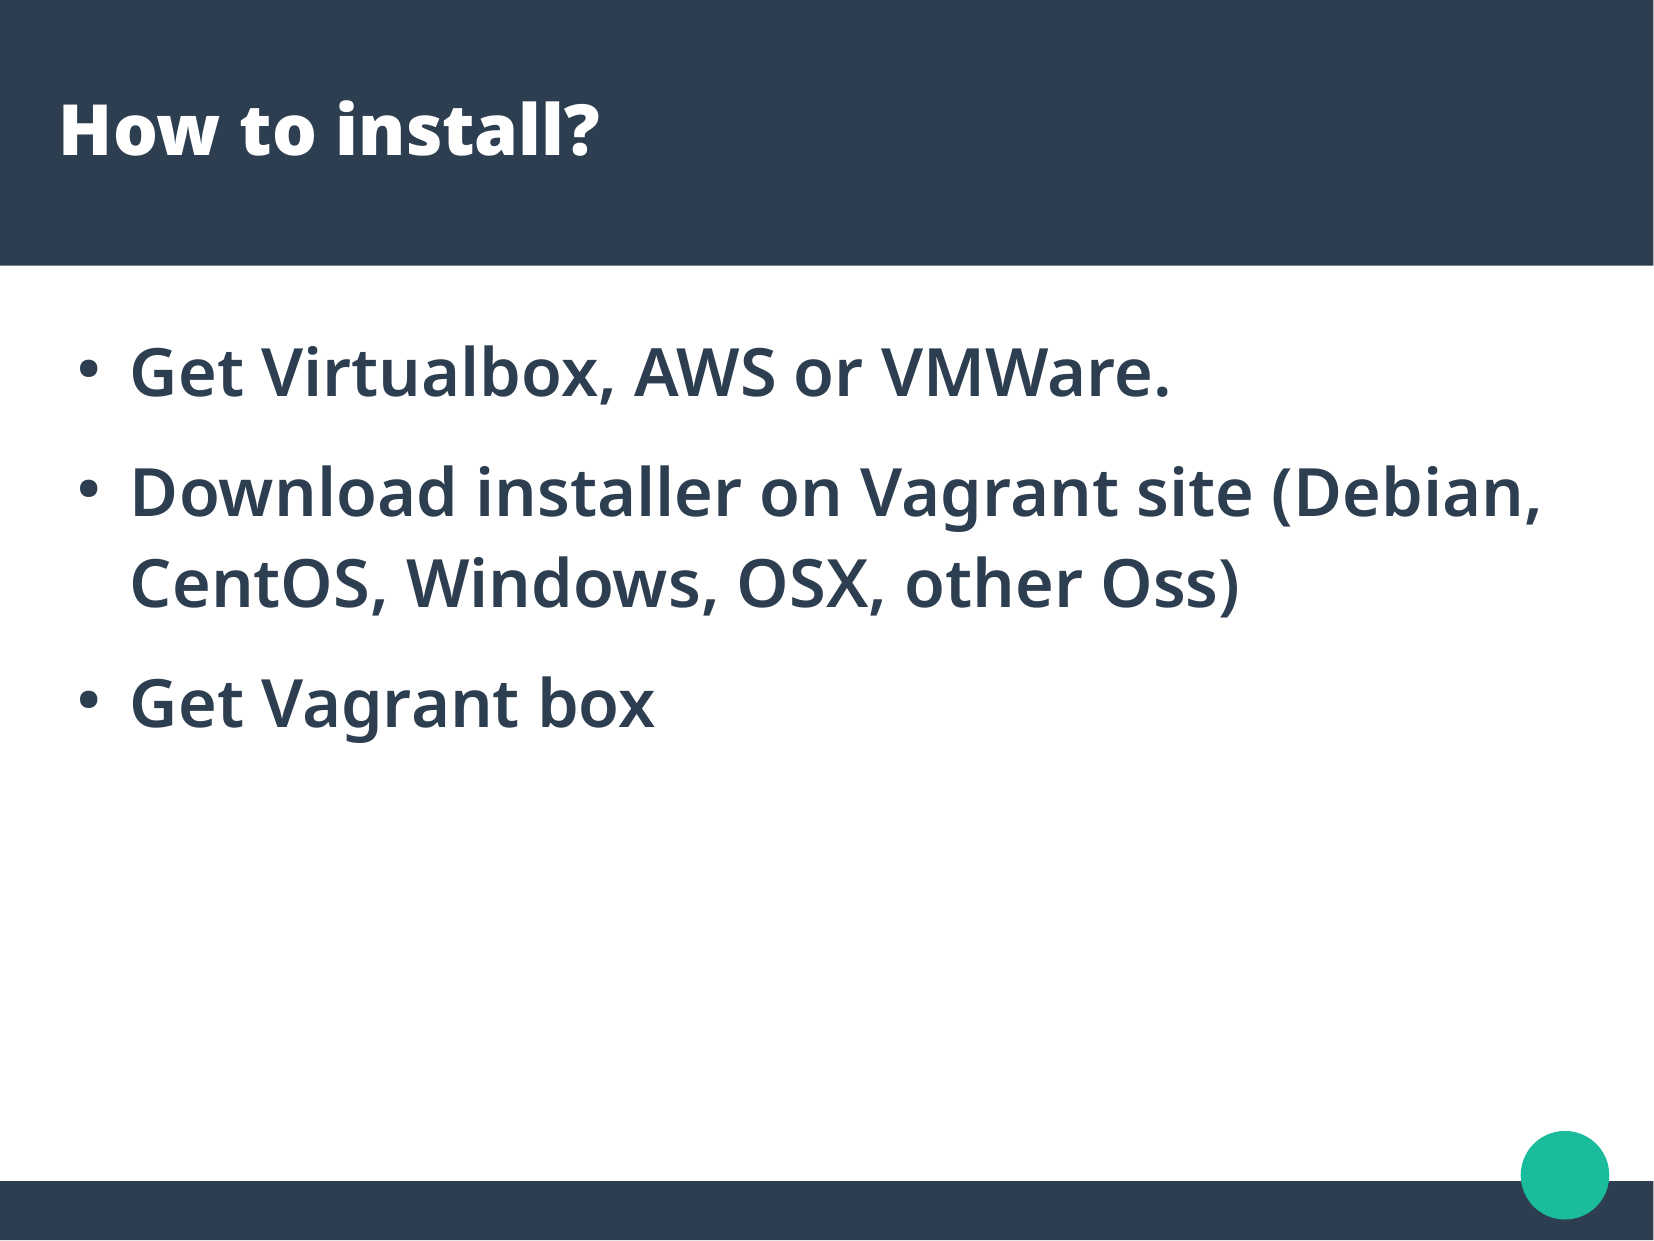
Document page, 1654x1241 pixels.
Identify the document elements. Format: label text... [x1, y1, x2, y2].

title How to install? [59, 49, 1595, 207]
list Get Virtualbox, AWS or VMWare. Download installer on Vagrant site (Debian, CentOS, Windows, OSX, other Oss) Get Vagrant box [59, 324, 1595, 1152]
